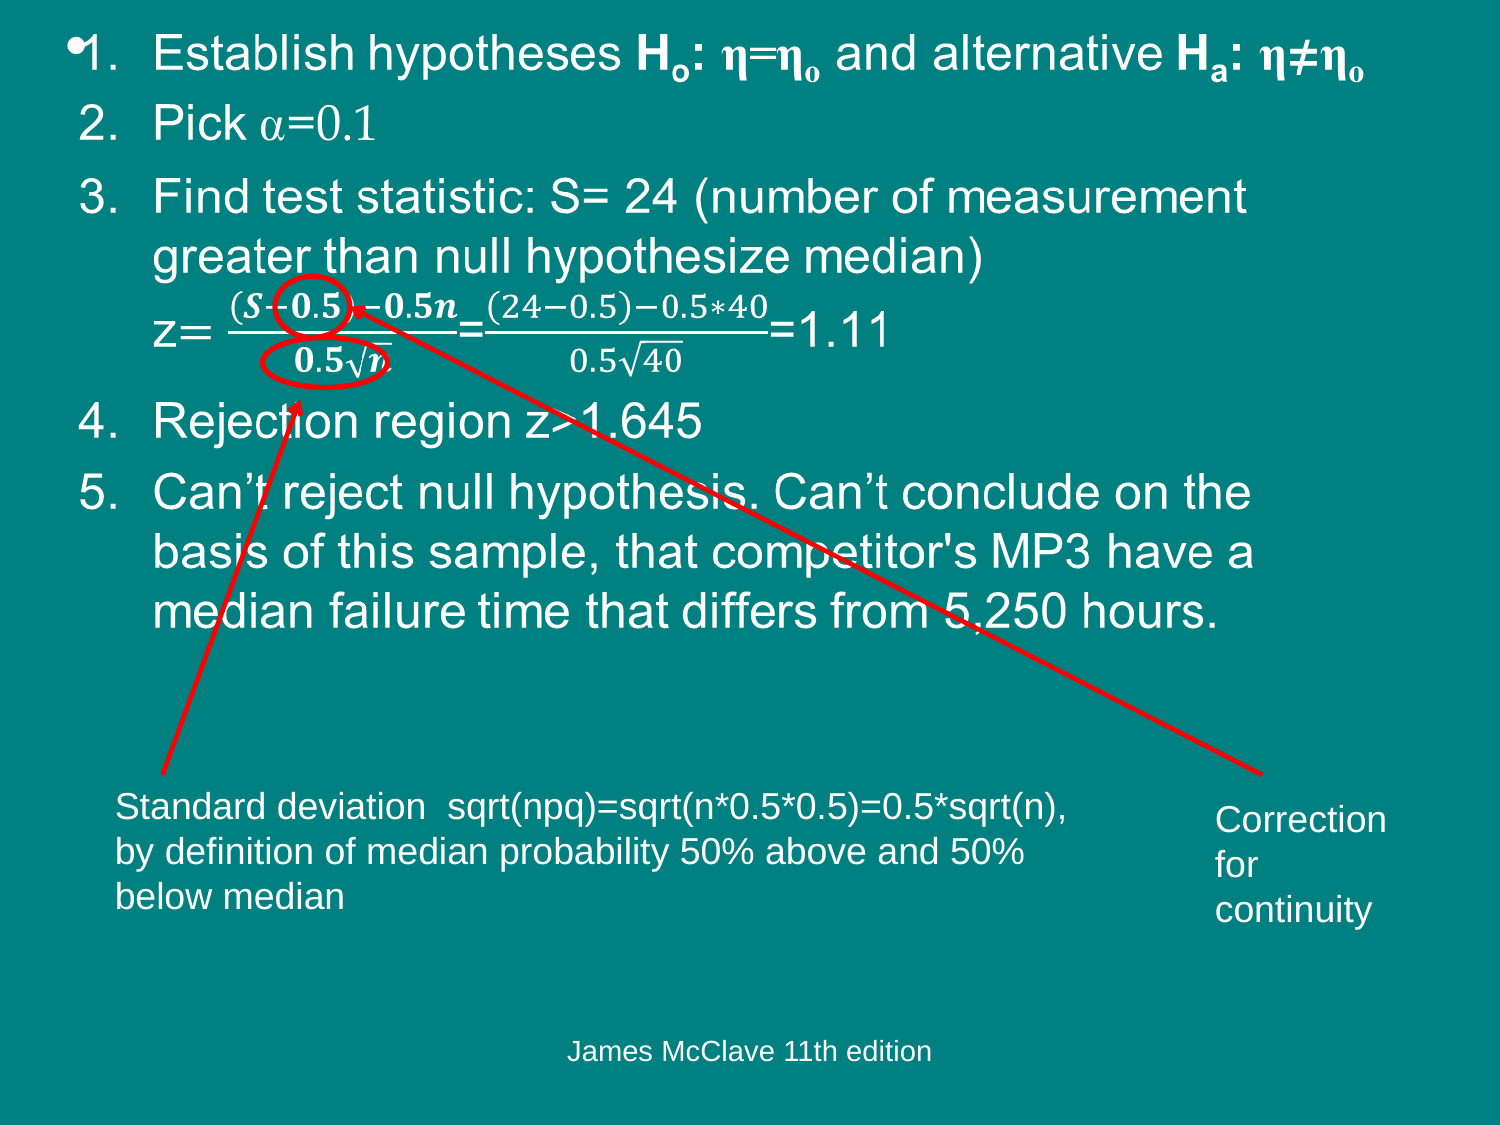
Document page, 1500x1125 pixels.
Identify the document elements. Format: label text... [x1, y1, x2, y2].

list [50, 6, 1400, 749]
footer James McClave 11th edition [512, 1024, 988, 1103]
text_box Standard deviation sqrt(npq)=sqrt(n*0.5*0.5)=0.5*sqrt(n), by definition of median probability 50% above and 50% below median [99, 774, 1125, 925]
list [278, 279, 347, 334]
list [266, 341, 384, 384]
text_box Correction for continuity [1199, 787, 1425, 938]
